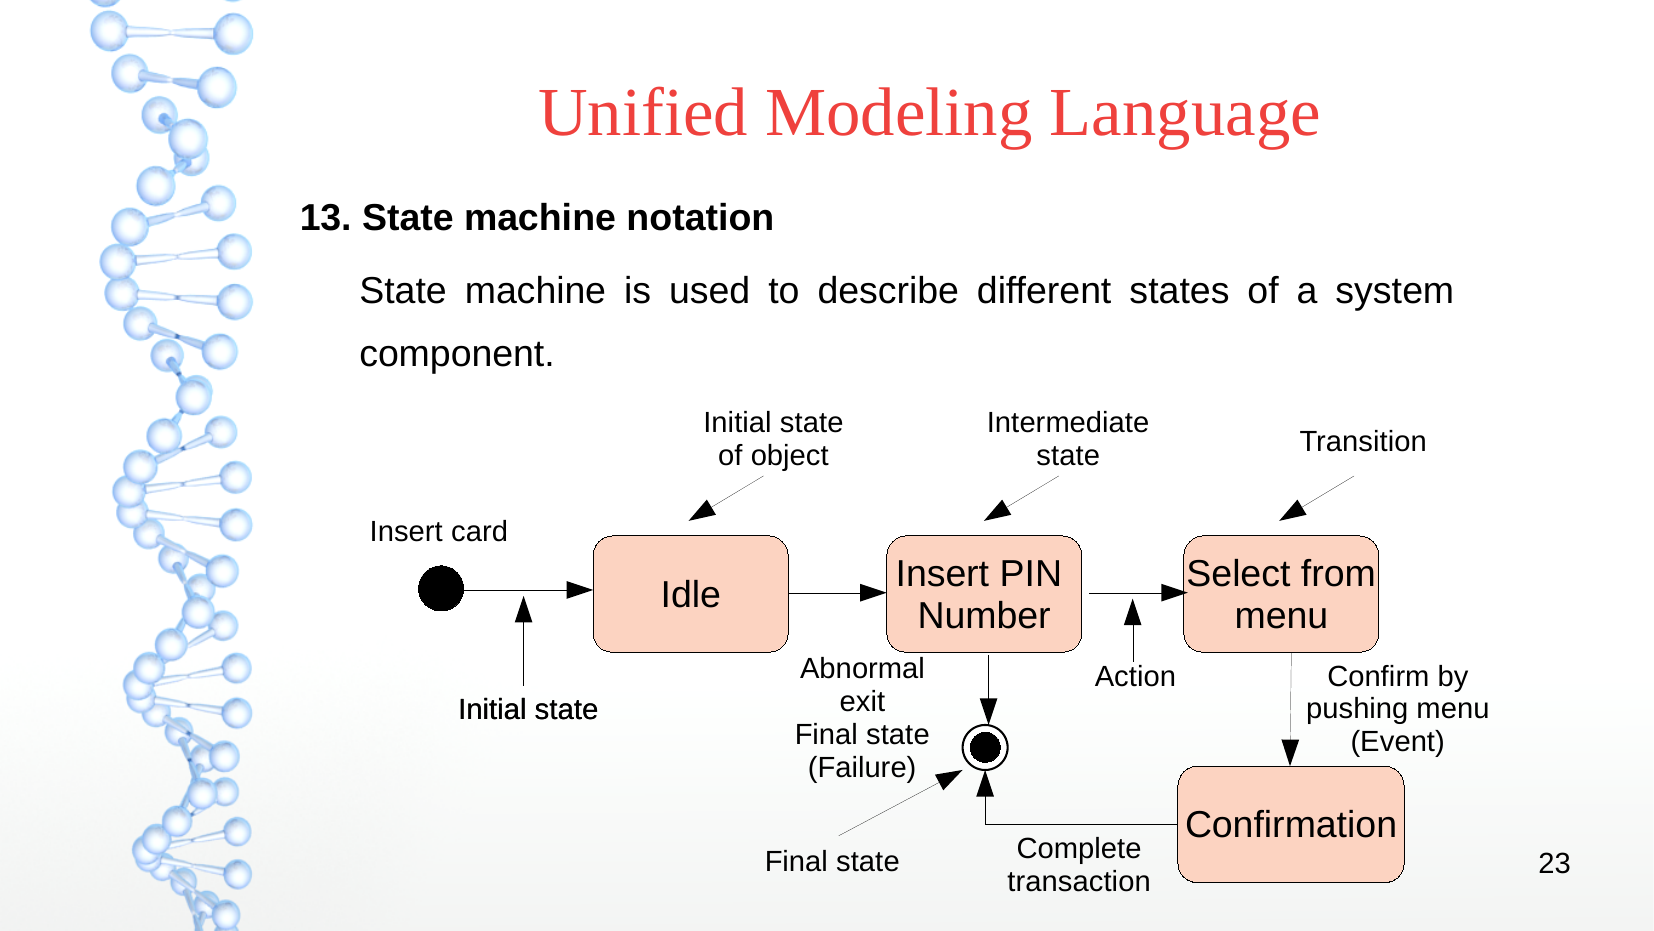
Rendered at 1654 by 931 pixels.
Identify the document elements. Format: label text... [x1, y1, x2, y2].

text_box Insert PIN Number [886, 535, 1082, 653]
text_box Idle [593, 535, 789, 653]
picture [0, 0, 1654, 931]
title Unified Modeling Language [265, 35, 1595, 189]
text_box Complete transaction [992, 824, 1196, 905]
text_box State machine is used to describe different states of a system component. [344, 240, 1470, 424]
text_box 13. State machine notation [285, 188, 1366, 288]
text_box Initial state of object [688, 398, 859, 480]
text_box Confirmation [1177, 766, 1405, 883]
text_box Final state [750, 837, 921, 886]
text_box [962, 724, 1008, 770]
text_box Intermediate state [972, 398, 1186, 480]
text_box [225, 224, 1621, 611]
text_box Action [1080, 652, 1251, 700]
text_box [579, 591, 593, 596]
text_box Select from menu [1183, 535, 1379, 653]
text_box Abnormal exit Final state (Failure) [780, 645, 951, 791]
text_box Initial state [443, 685, 614, 734]
text_box Insert card [354, 507, 526, 556]
text_box Transition [1284, 417, 1456, 466]
text_box Confirm by pushing menu (Event) [1291, 652, 1522, 799]
